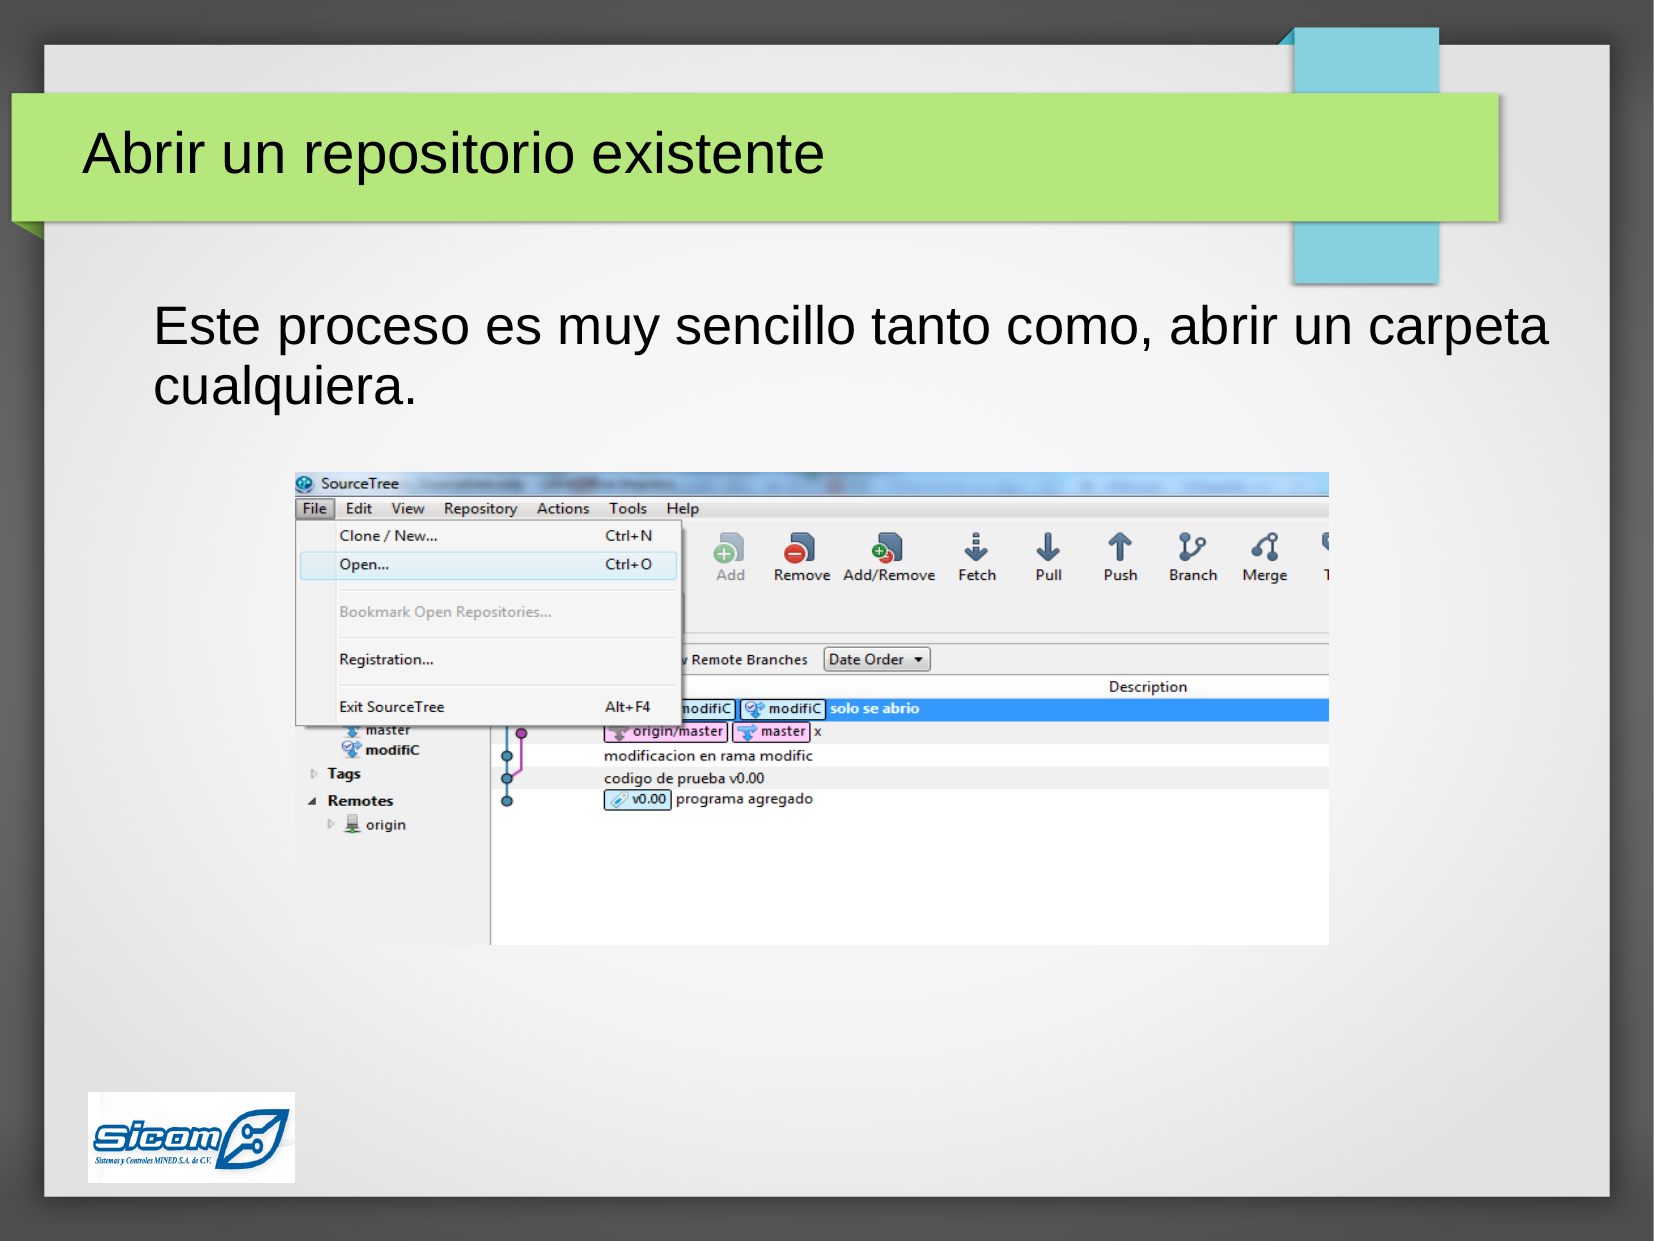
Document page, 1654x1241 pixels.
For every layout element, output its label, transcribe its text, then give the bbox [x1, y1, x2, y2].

list Este proceso es muy sencillo tanto como, abrir un carpeta cualquiera. [82, 295, 1571, 1015]
picture [0, 0, 1654, 1241]
title Abrir un repositorio existente [82, 94, 1264, 213]
